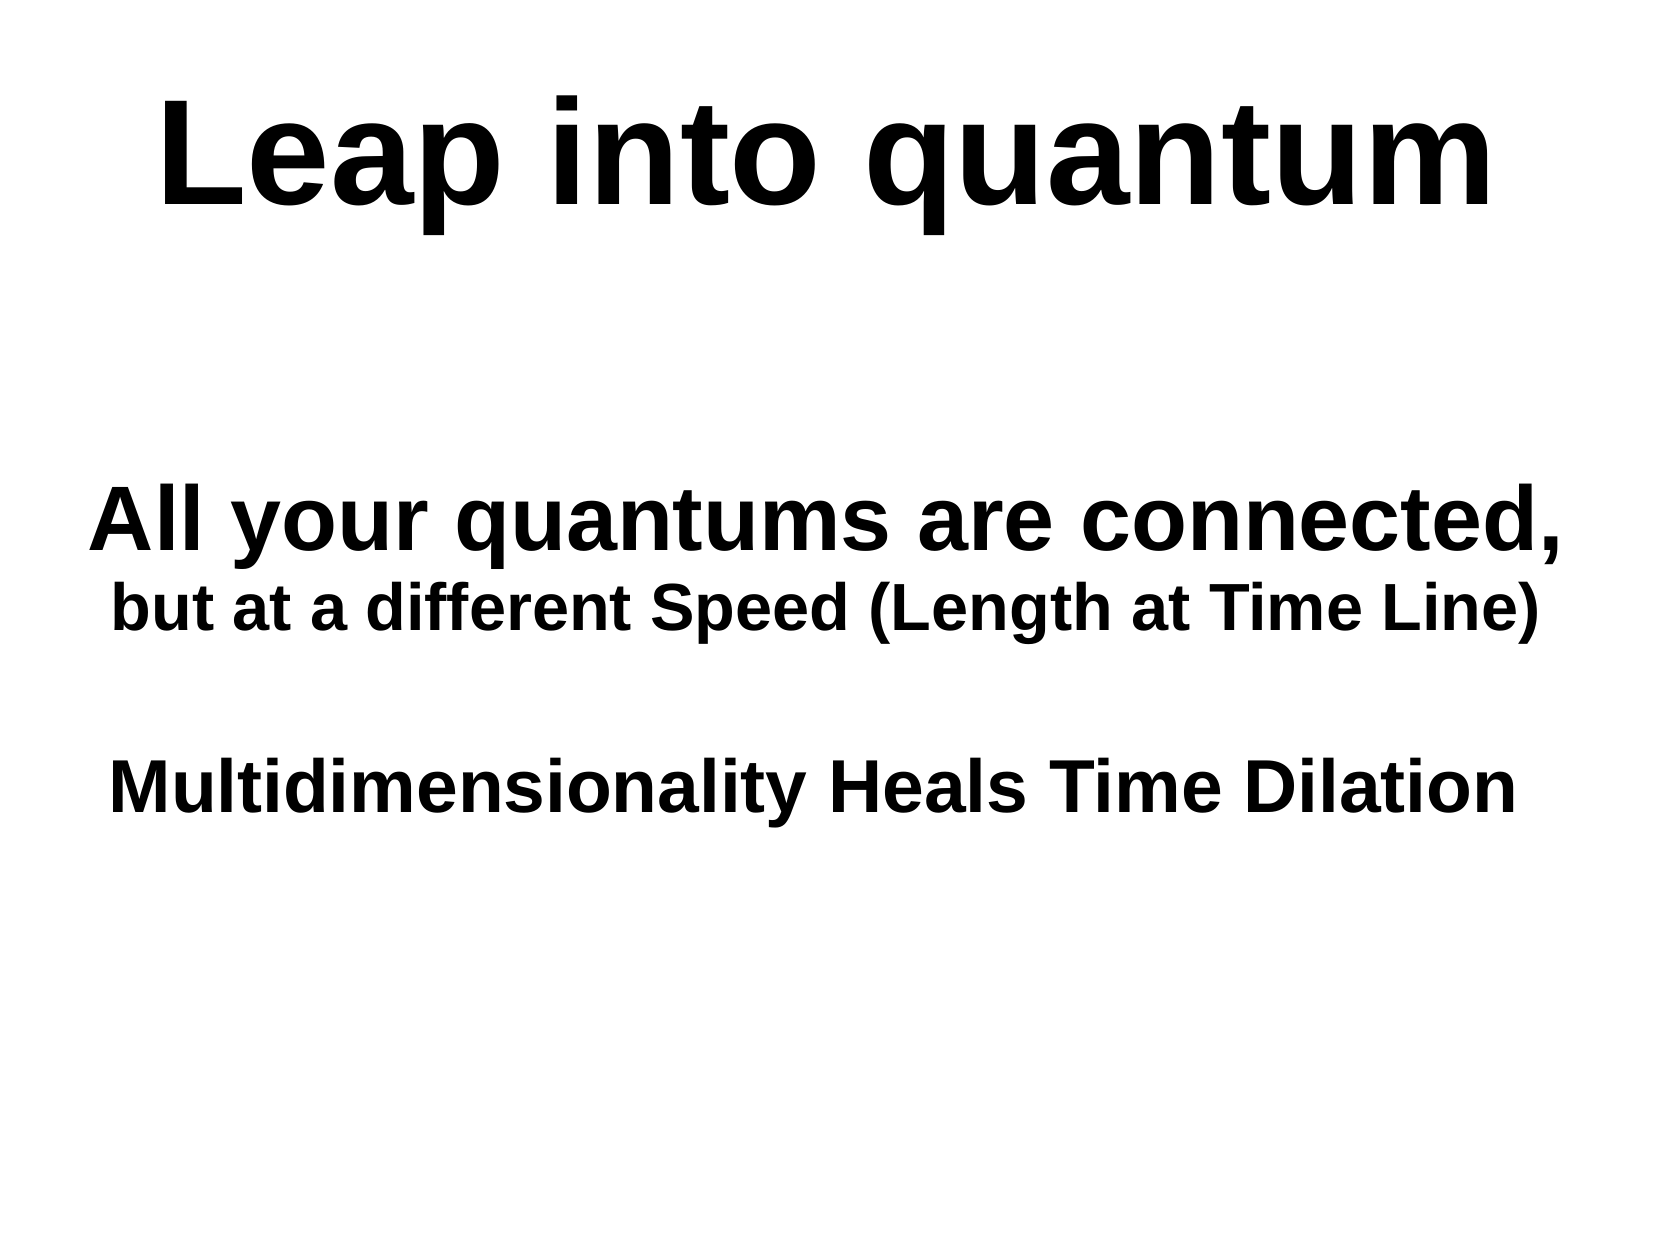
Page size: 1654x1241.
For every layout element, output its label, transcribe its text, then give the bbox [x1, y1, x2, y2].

subtitle All your quantums are connected, but at a different Speed (Length at Time Line) Multidimensionality Heals Time Dilation [82, 0, 1571, 1241]
